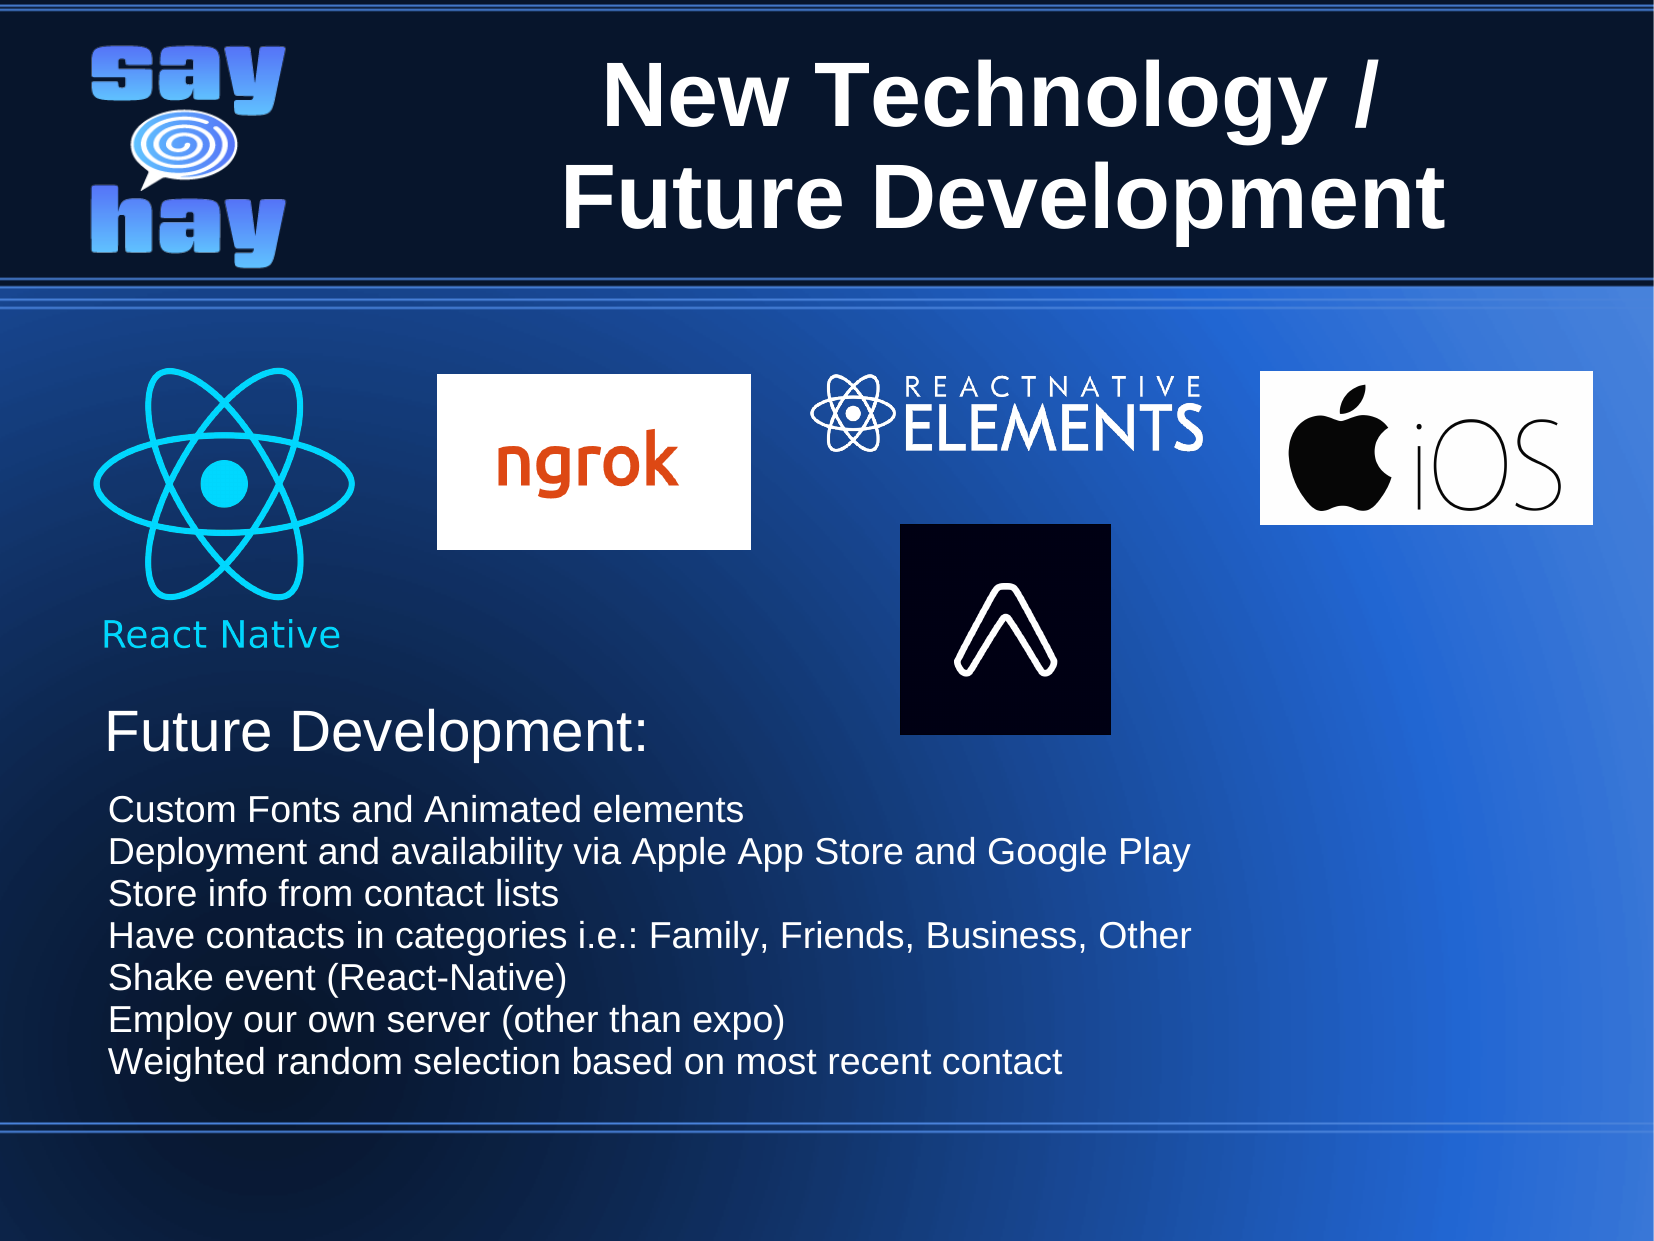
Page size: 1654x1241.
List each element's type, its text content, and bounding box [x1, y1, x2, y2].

text_box Custom Fonts and Animated elements Deployment and availability via Apple App Store and Google Play Store info from contact lists Have contacts in categories i.e.: Family, Friends, Business, Other Shake event (React-Native) Employ our own server (other than expo) Weighted random selection based on most recent contact [93, 780, 1519, 1241]
text_box Future Development: [90, 690, 691, 771]
title New Technology / Future Development [401, 42, 1606, 250]
picture [0, 0, 1654, 1241]
